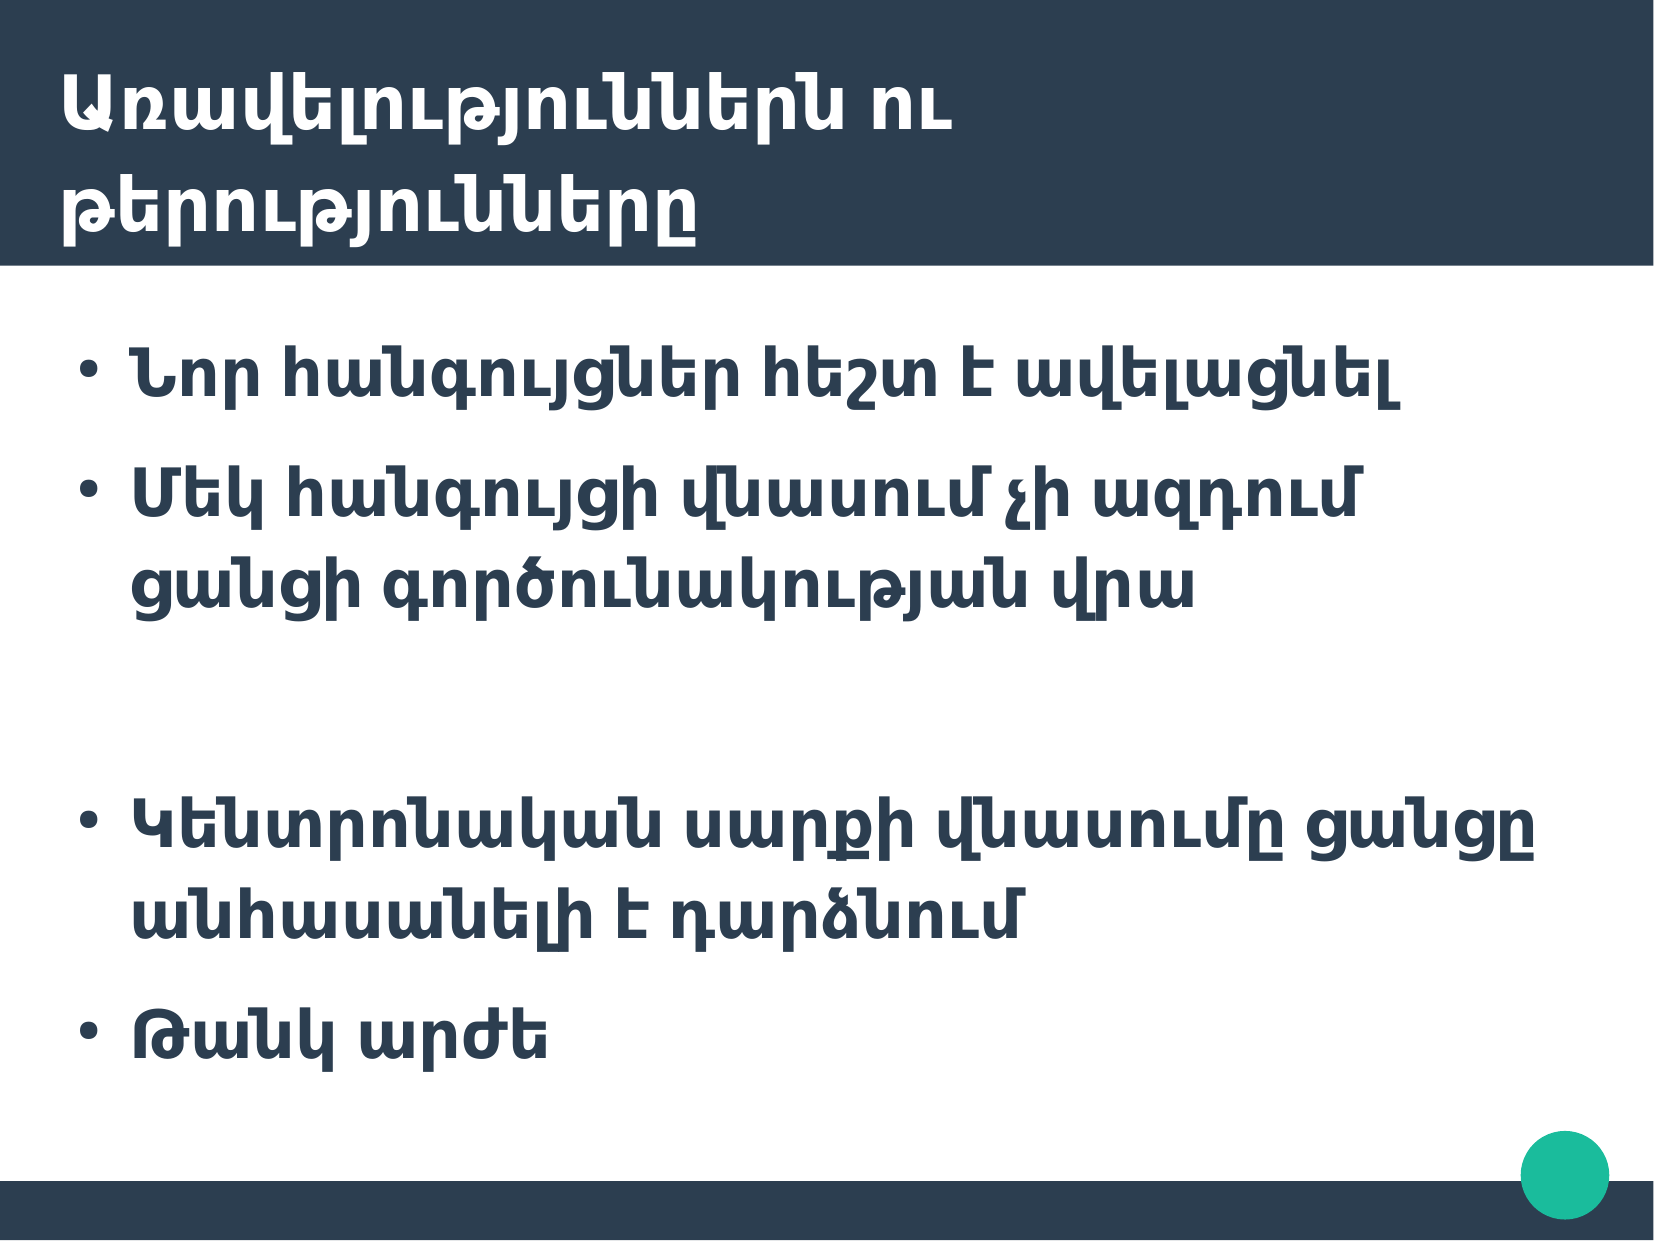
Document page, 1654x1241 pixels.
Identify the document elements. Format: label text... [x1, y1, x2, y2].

list Նոր հանգույցներ հեշտ է ավելացնել Մեկ հանգույցի վնասում չի ազդում ցանցի գործունակության վրա Կենտրոնական սարքի վնասումը ցանցը անհասանելի է դարձնում Թանկ արժե [59, 324, 1595, 1152]
title Առավելություններն ու թերությունները [59, 49, 1595, 207]
